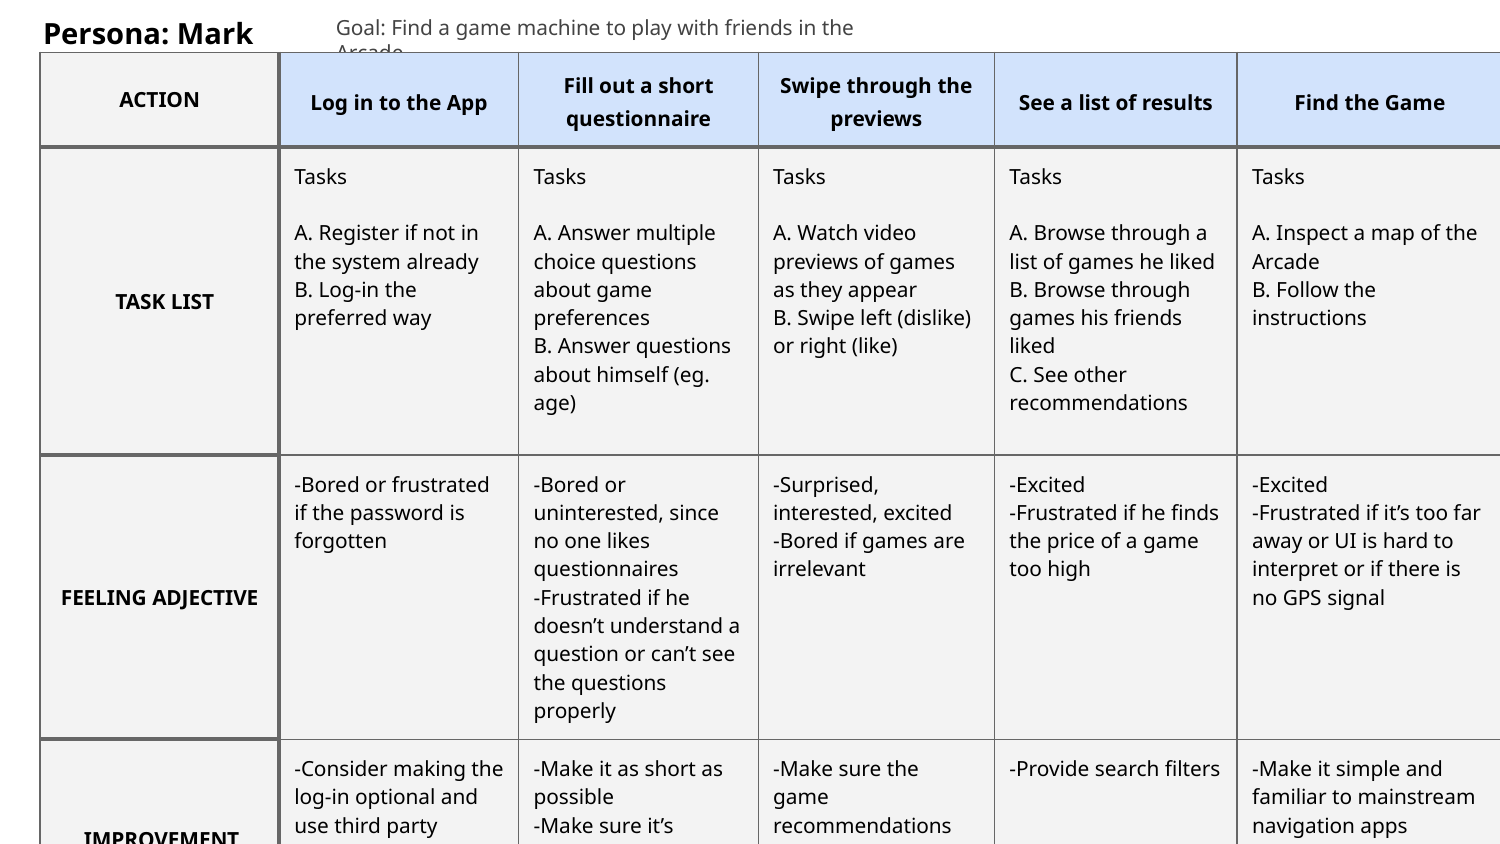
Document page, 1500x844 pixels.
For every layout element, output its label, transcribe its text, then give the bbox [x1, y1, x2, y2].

table_cell Tasks A. Inspect a map of the Arcade B. Follow the instructions [1238, 149, 1500, 454]
text_box Persona: Mark [28, 0, 321, 67]
table_cell -Excited -Frustrated if it’s too far away or UI is hard to interpret or if there is no GPS signal [1238, 456, 1500, 739]
table_cell -Provide search filters [995, 740, 1236, 844]
table_cell -Make it simple and familiar to mainstream navigation apps [1238, 740, 1500, 844]
table_cell -Excited -Frustrated if he finds the price of a game too high [995, 456, 1236, 739]
table_cell Tasks A. Answer multiple choice questions about game preferences B. Answer questions about himself (eg. age) [519, 149, 758, 454]
table_cell IMPROVEMENT OPPORTUNITIES [41, 741, 277, 844]
table_cell -Surprised, interested, excited -Bored if games are irrelevant [759, 456, 994, 739]
table_cell -Bored or frustrated if the password is forgotten [281, 456, 518, 739]
table_cell TASK LIST [41, 149, 277, 453]
table_cell FEELING ADJECTIVE [41, 457, 277, 737]
text_box Goal: Find a game machine to play with friends in the Arcade [320, 0, 931, 45]
table_cell -Make sure the game recommendations are tailored to his taste [759, 740, 994, 844]
table_cell Tasks A. Watch video previews of games as they appear B. Swipe left (dislike) or right (like) [759, 149, 994, 454]
table_header Fill out a short questionnaire [519, 53, 758, 145]
table_header Swipe through the previews [759, 53, 994, 145]
table_cell Tasks A. Register if not in the system already B. Log-in the preferred way [281, 149, 518, 454]
table_header Log in to the App [281, 53, 518, 145]
table_cell -Make it as short as possible -Make sure it’s available in different languages and supports visually impaired people [519, 740, 758, 844]
table_header ACTION [41, 53, 277, 145]
table_cell Tasks A. Browse through a list of games he liked B. Browse through games his friends liked C. See other recommendations [995, 149, 1236, 454]
table_cell -Bored or uninterested, since no one likes questionnaires -Frustrated if he doesn’t understand a question or can’t see the questions properly [519, 456, 758, 739]
table_cell -Consider making the log-in optional and use third party authentication [281, 740, 518, 844]
table_header See a list of results [995, 53, 1236, 145]
table_header Find the Game [1238, 53, 1500, 145]
